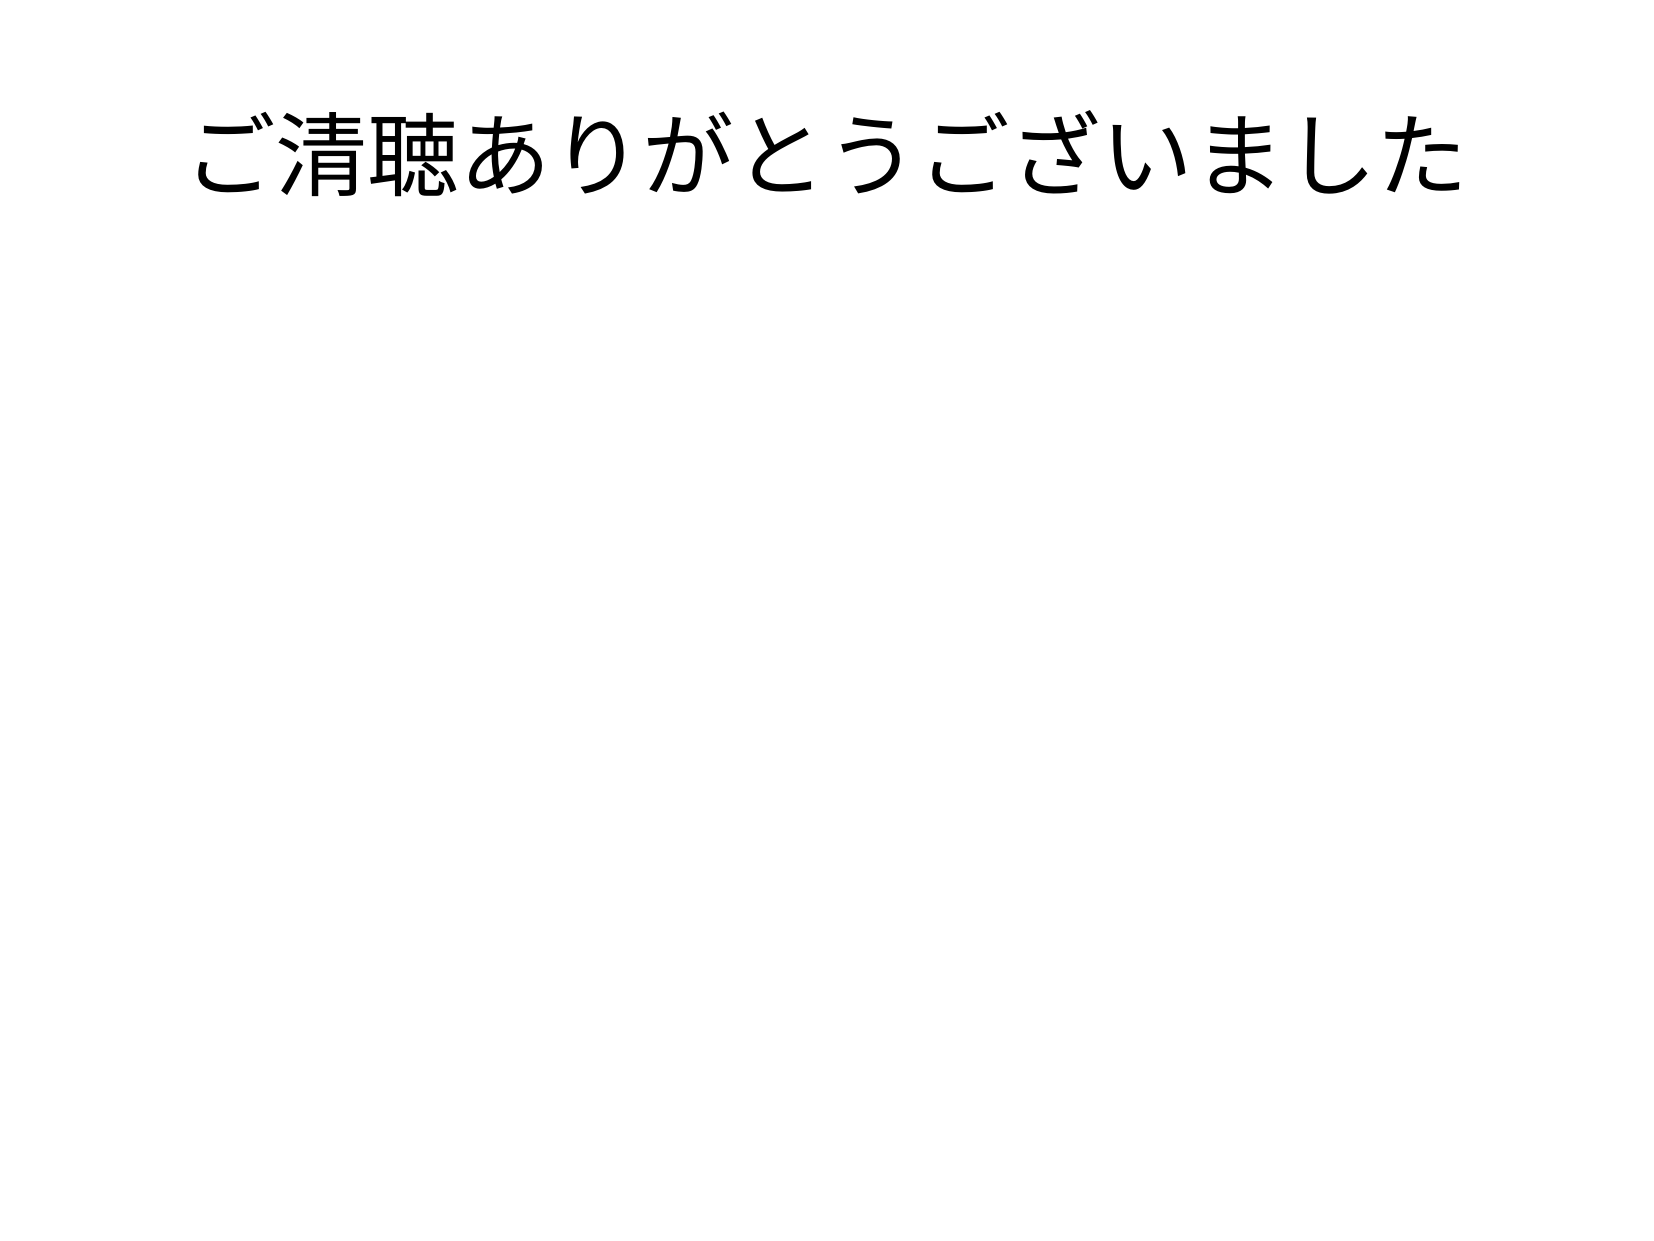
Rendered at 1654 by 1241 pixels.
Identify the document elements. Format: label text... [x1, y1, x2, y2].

title ご清聴ありがとうございました [82, 56, 1571, 249]
